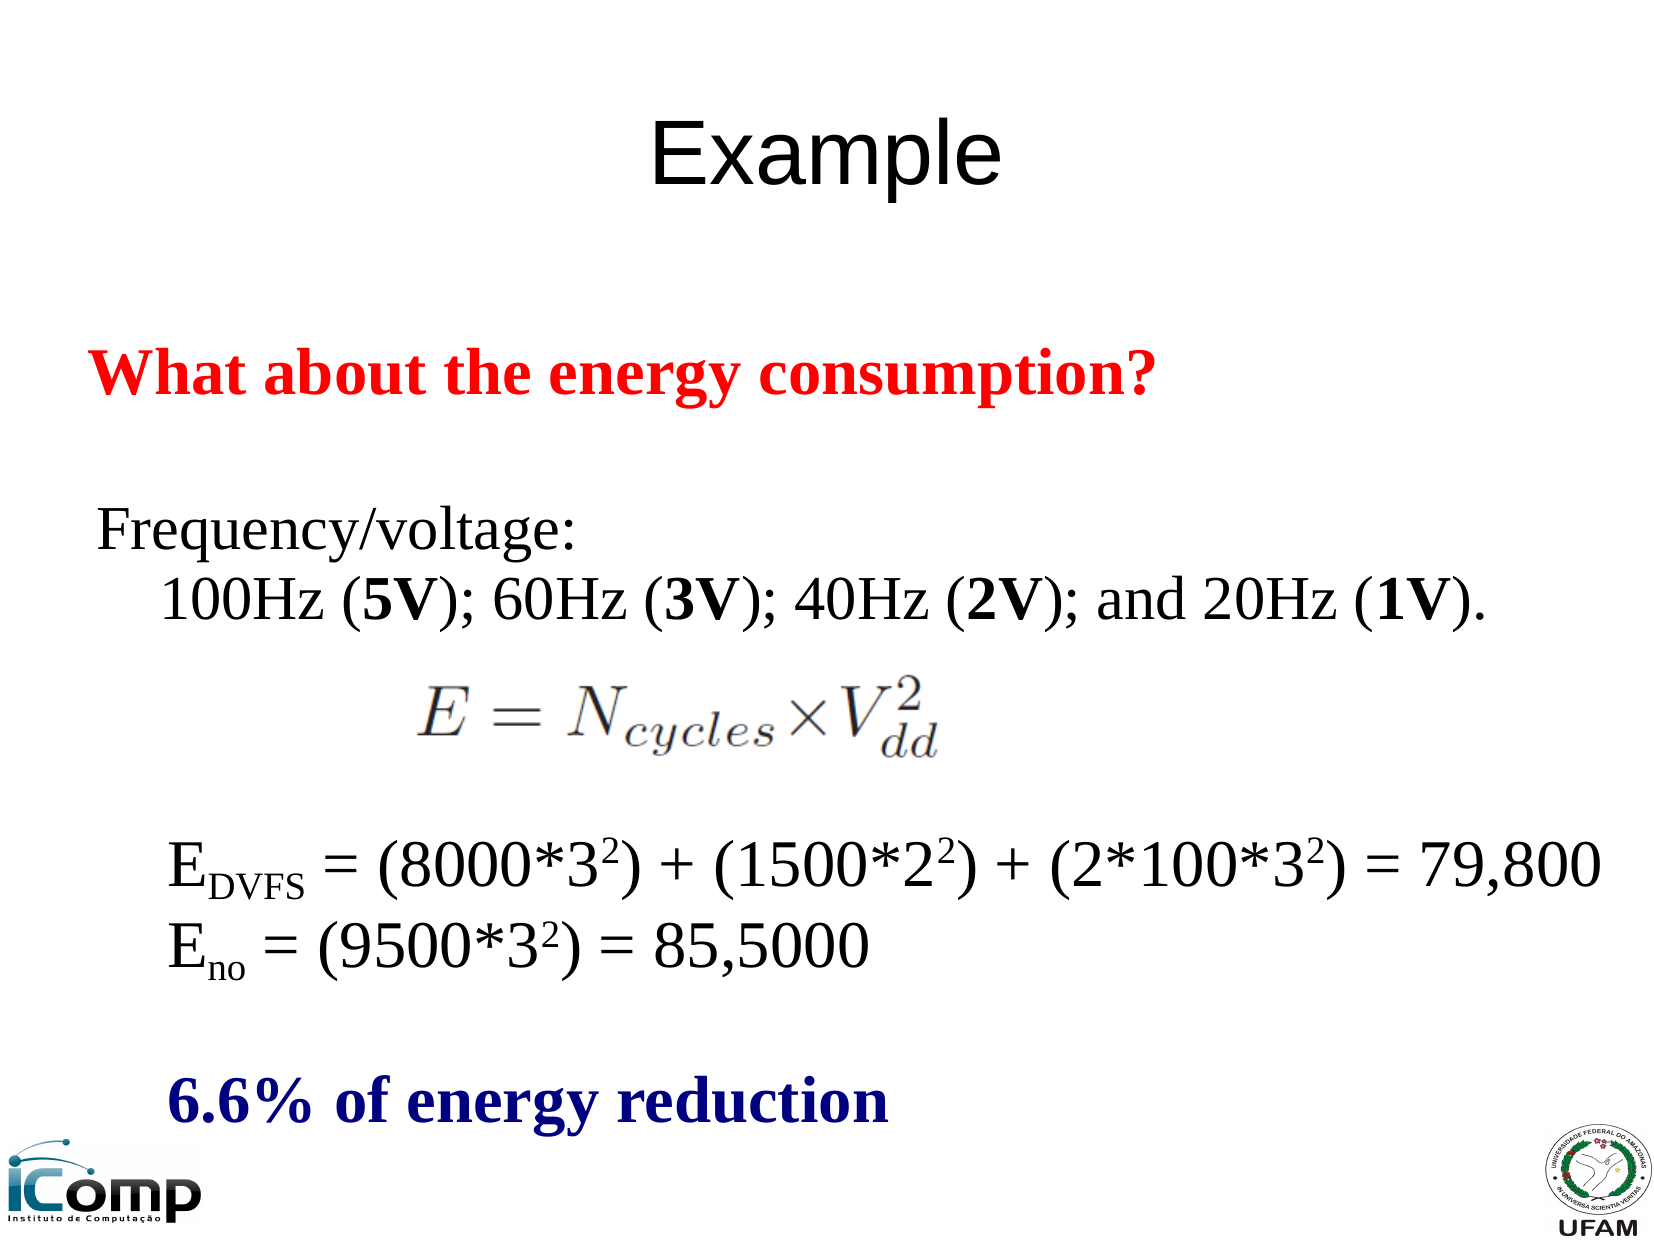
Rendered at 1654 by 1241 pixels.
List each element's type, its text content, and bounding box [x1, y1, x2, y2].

picture [416, 669, 942, 764]
title Example [82, 49, 1571, 257]
picture [5, 1139, 205, 1226]
text_box What about the energy consumption? [72, 327, 1178, 417]
text_box Frequency/voltage: 100Hz (5V); 60Hz (3V); 40Hz (2V); and 20Hz (1V). [81, 486, 1504, 641]
text_box EDVFS = (8000*32) + (1500*22) + (2*100*32) = 79,800 Eno = (9500*32) = 85,5000 6.6% of energy reduction [152, 819, 1619, 1148]
picture [1545, 1124, 1652, 1236]
